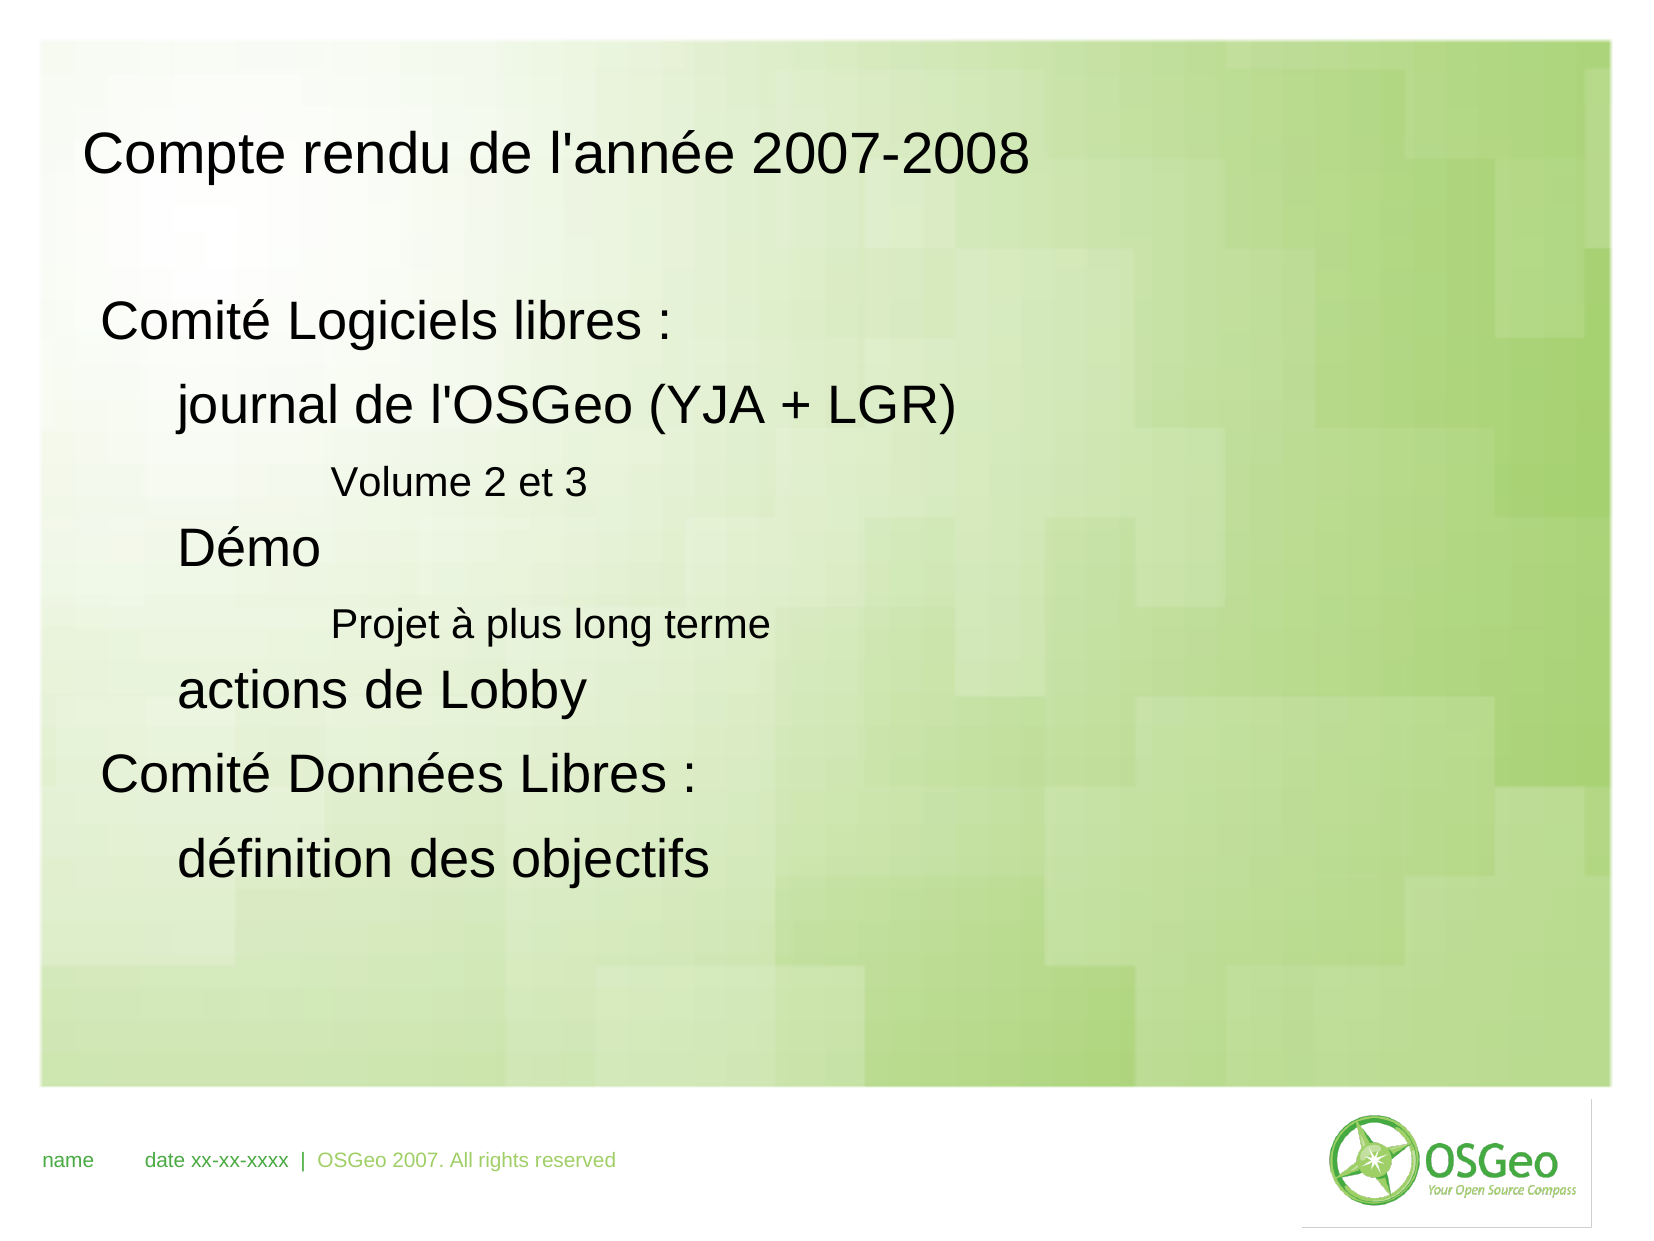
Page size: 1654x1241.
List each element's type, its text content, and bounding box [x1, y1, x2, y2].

title Compte rendu de l'année 2007-2008 [82, 49, 1571, 257]
list Comité Logiciels libres : journal de l'OSGeo (YJA + LGR) Volume 2 et 3 Démo Projet à plus long terme actions de Lobby Comité Données Libres : définition des objectifs [82, 290, 1571, 1109]
picture [0, 1, 1654, 1239]
